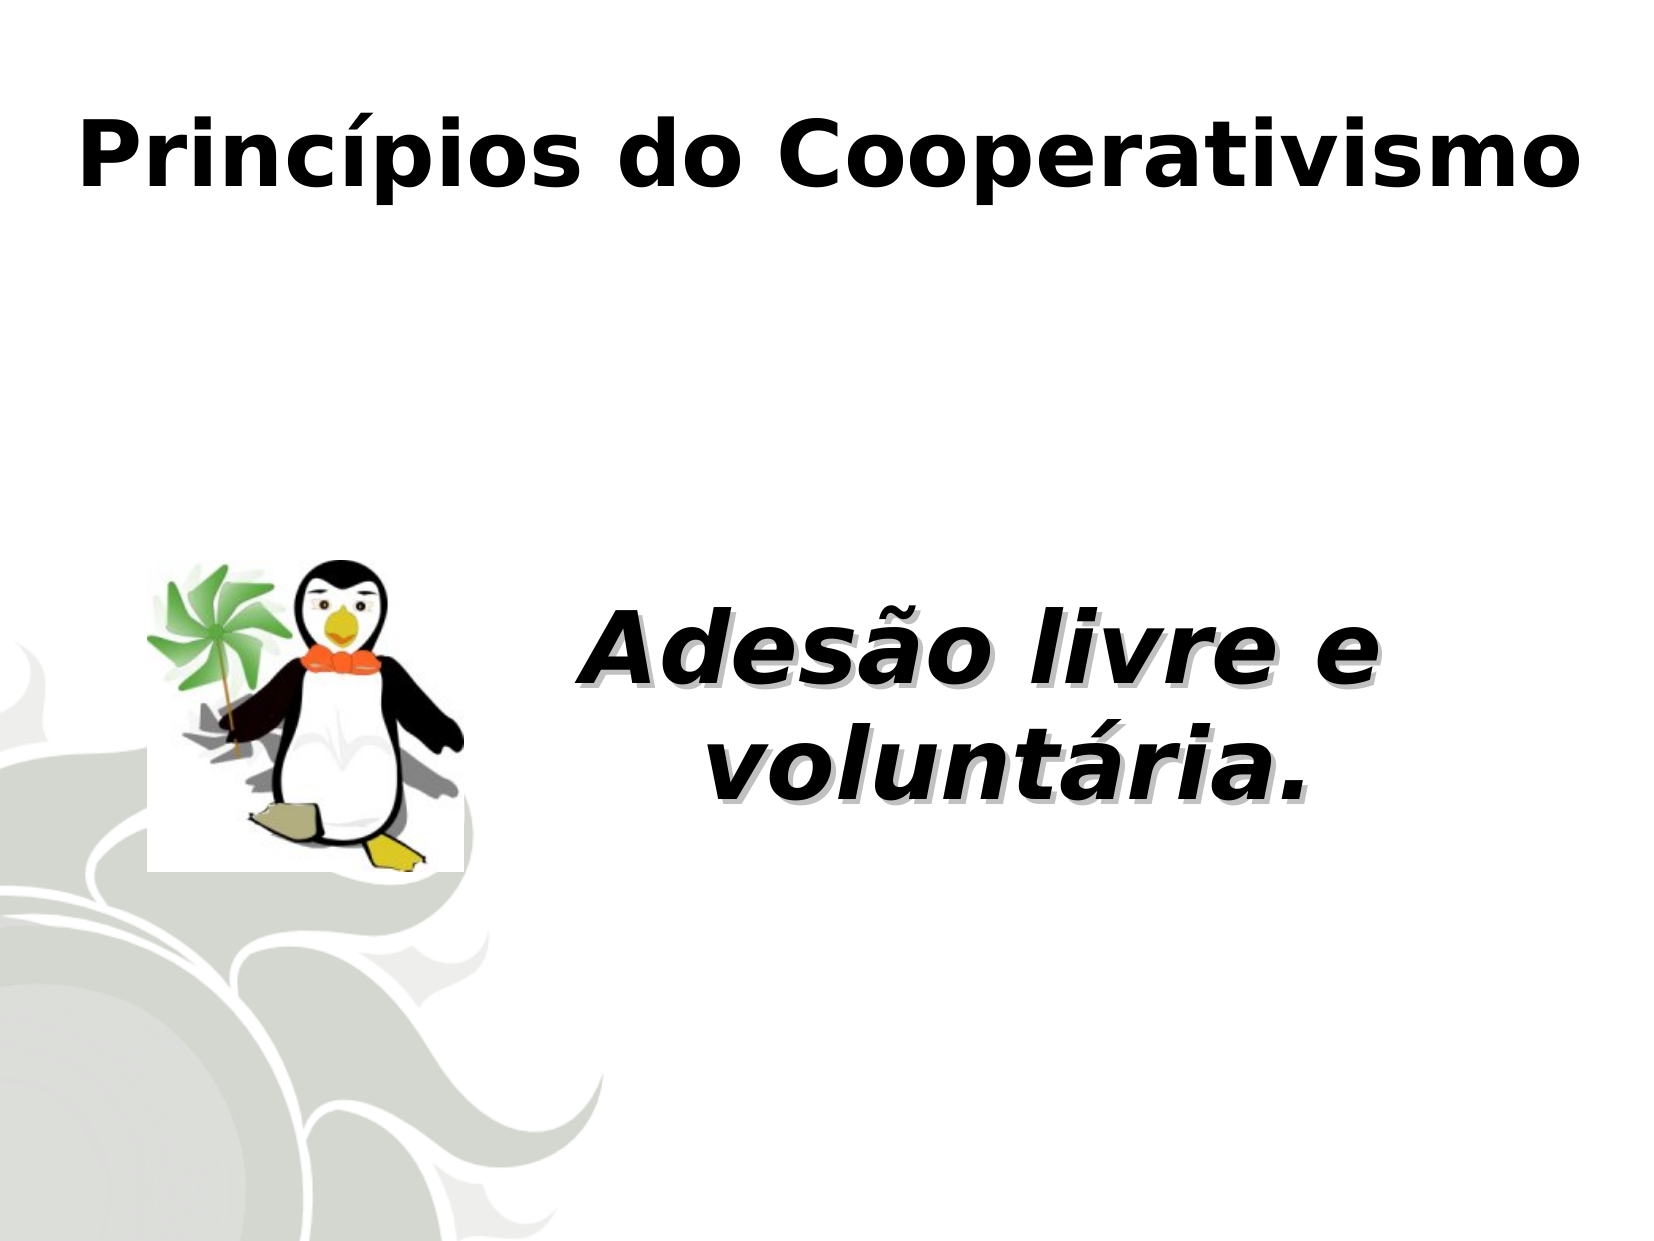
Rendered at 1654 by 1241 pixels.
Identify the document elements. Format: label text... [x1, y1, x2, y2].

title Princípios do Cooperativismo [59, 51, 1602, 259]
picture [0, 555, 644, 1241]
list Adesão livre e voluntária. [472, 590, 1474, 824]
